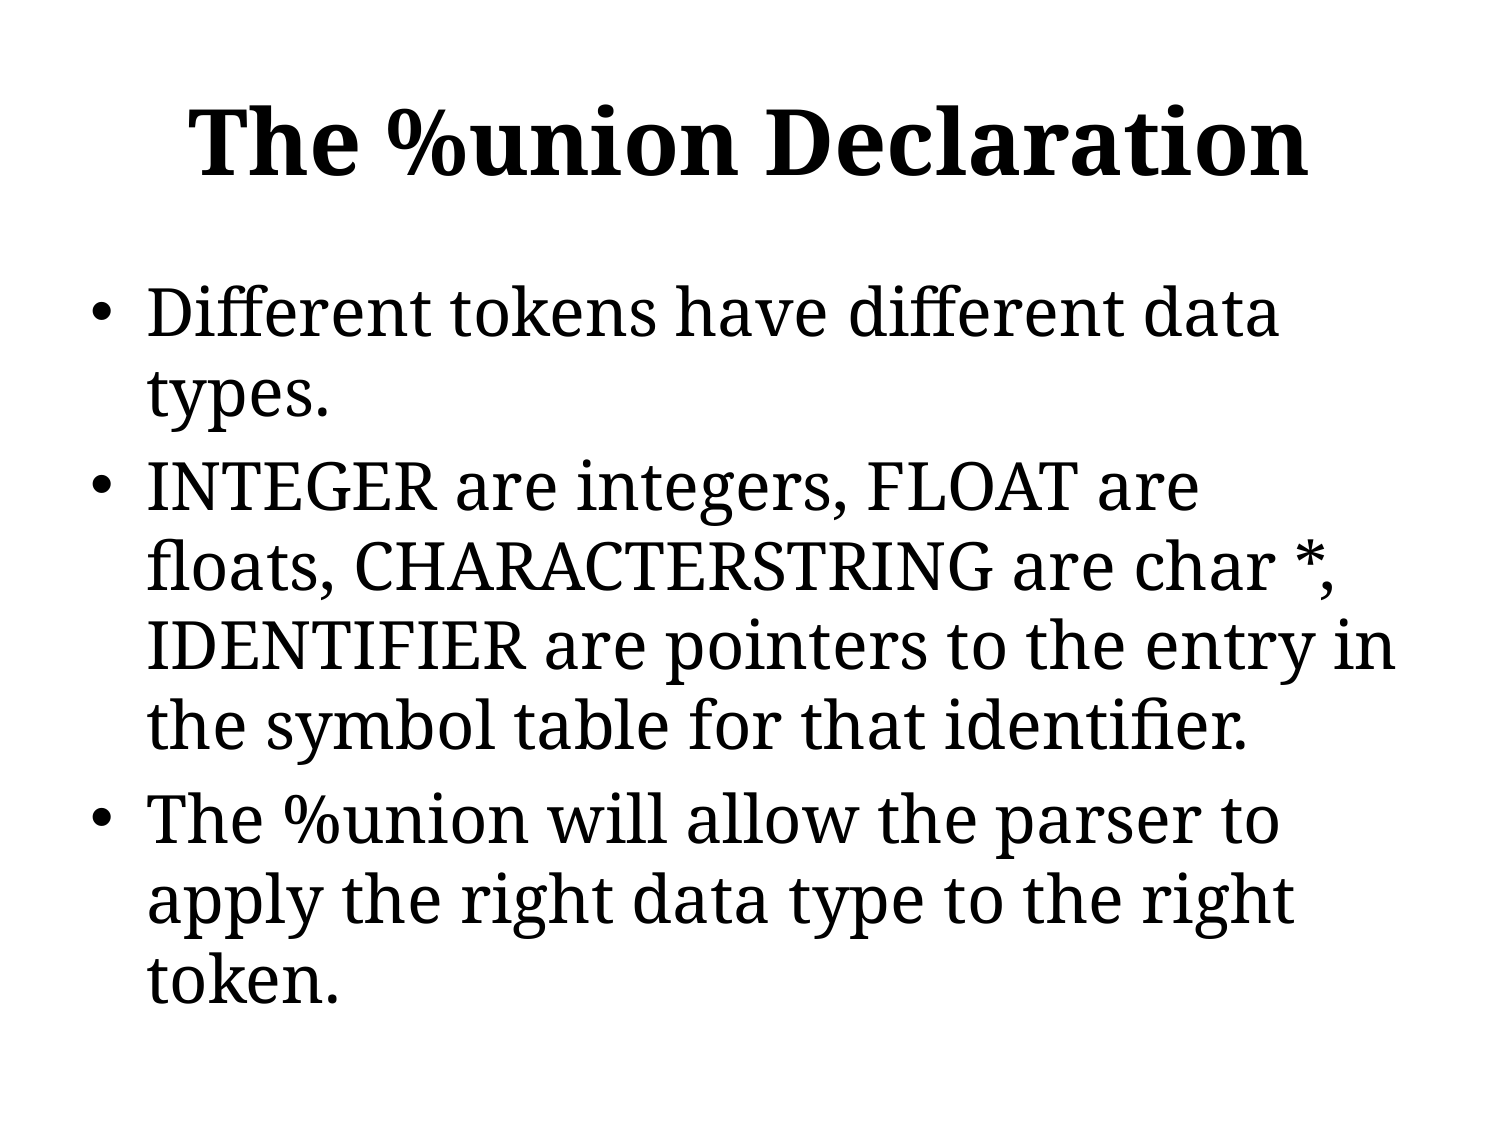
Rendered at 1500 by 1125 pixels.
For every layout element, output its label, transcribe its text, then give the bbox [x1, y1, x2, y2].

list Different tokens have different data types. INTEGER are integers, FLOAT are floats, CHARACTERSTRING are char *, IDENTIFIER are pointers to the entry in the symbol table for that identifier. The %union will allow the parser to apply the right data type to the right token. [75, 262, 1425, 1005]
title The %union Declaration [75, 45, 1425, 233]
